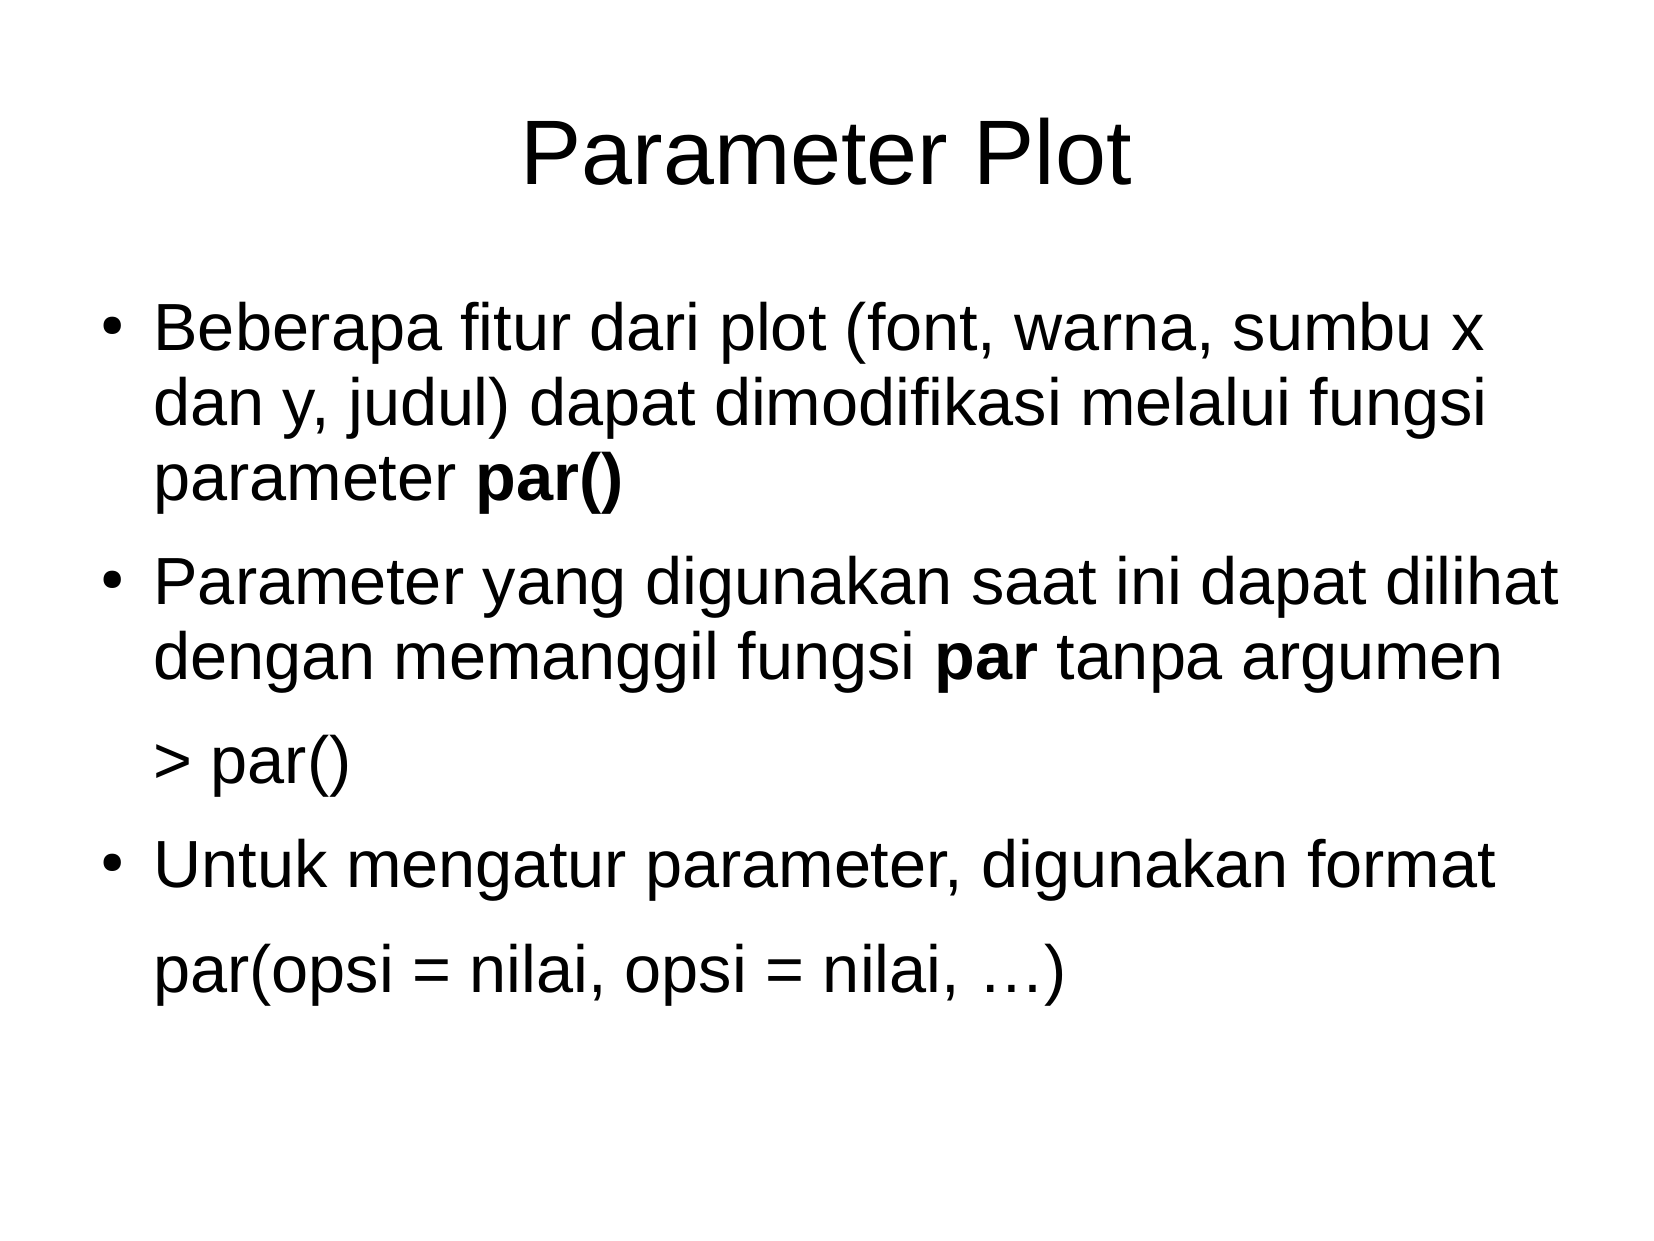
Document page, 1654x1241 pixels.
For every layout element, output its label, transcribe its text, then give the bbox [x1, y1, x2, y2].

list Beberapa fitur dari plot (font, warna, sumbu x dan y, judul) dapat dimodifikasi melalui fungsi parameter par() Parameter yang digunakan saat ini dapat dilihat dengan memanggil fungsi par tanpa argumen > par() Untuk mengatur parameter, digunakan format par(opsi = nilai, opsi = nilai, …) [82, 290, 1571, 1141]
title Parameter Plot [82, 49, 1571, 257]
